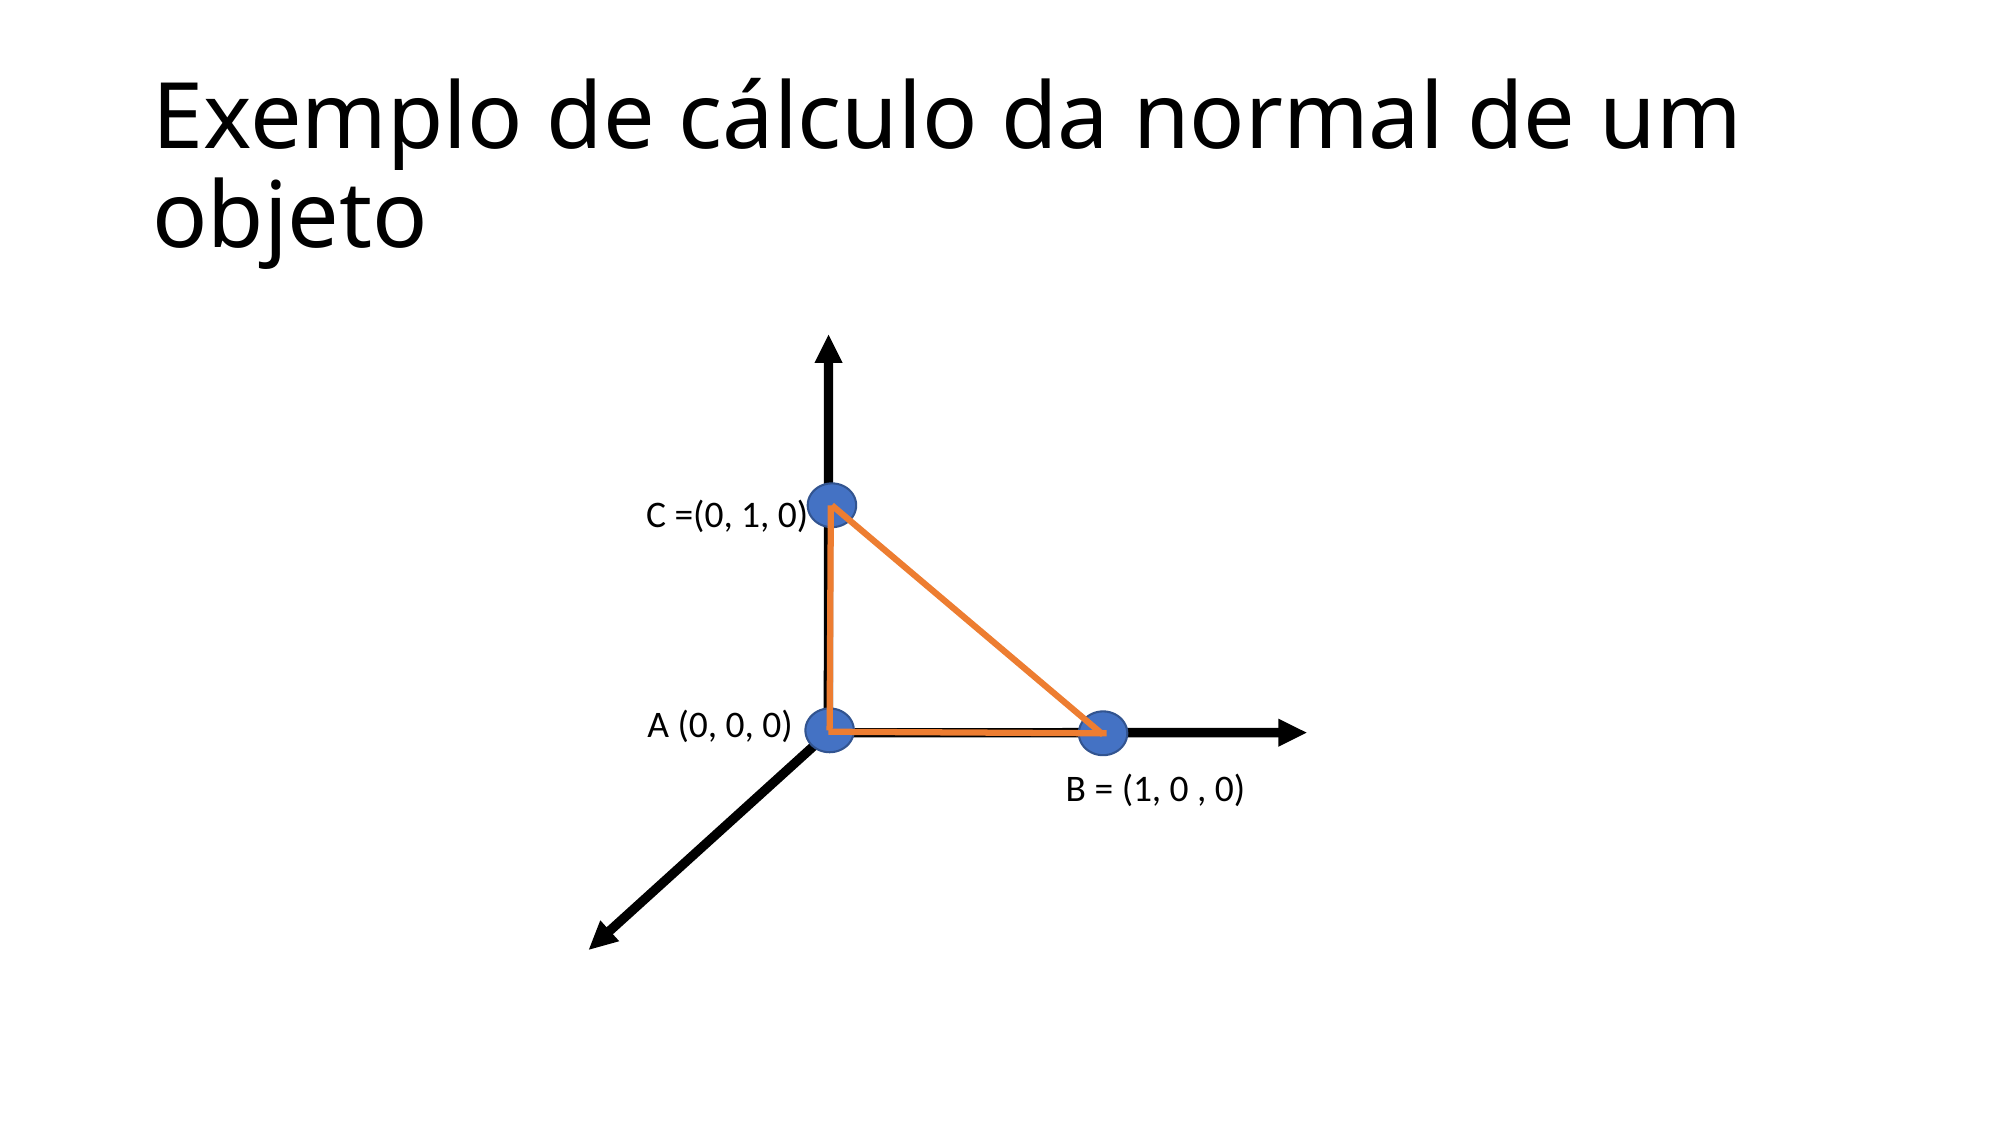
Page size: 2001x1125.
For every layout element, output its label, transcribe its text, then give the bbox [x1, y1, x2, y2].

text_box B = (1, 0 , 0) [1050, 756, 1261, 817]
text_box A (0, 0, 0) [632, 692, 808, 753]
text_box [834, 513, 847, 528]
text_box [808, 708, 854, 753]
text_box [1079, 722, 1091, 730]
text_box [824, 483, 857, 527]
title Exemplo de cálculo da normal de um objeto [137, 59, 1863, 278]
text_box [833, 708, 854, 728]
text_box [1079, 711, 1128, 756]
text_box C =(0, 1, 0) [631, 482, 824, 543]
